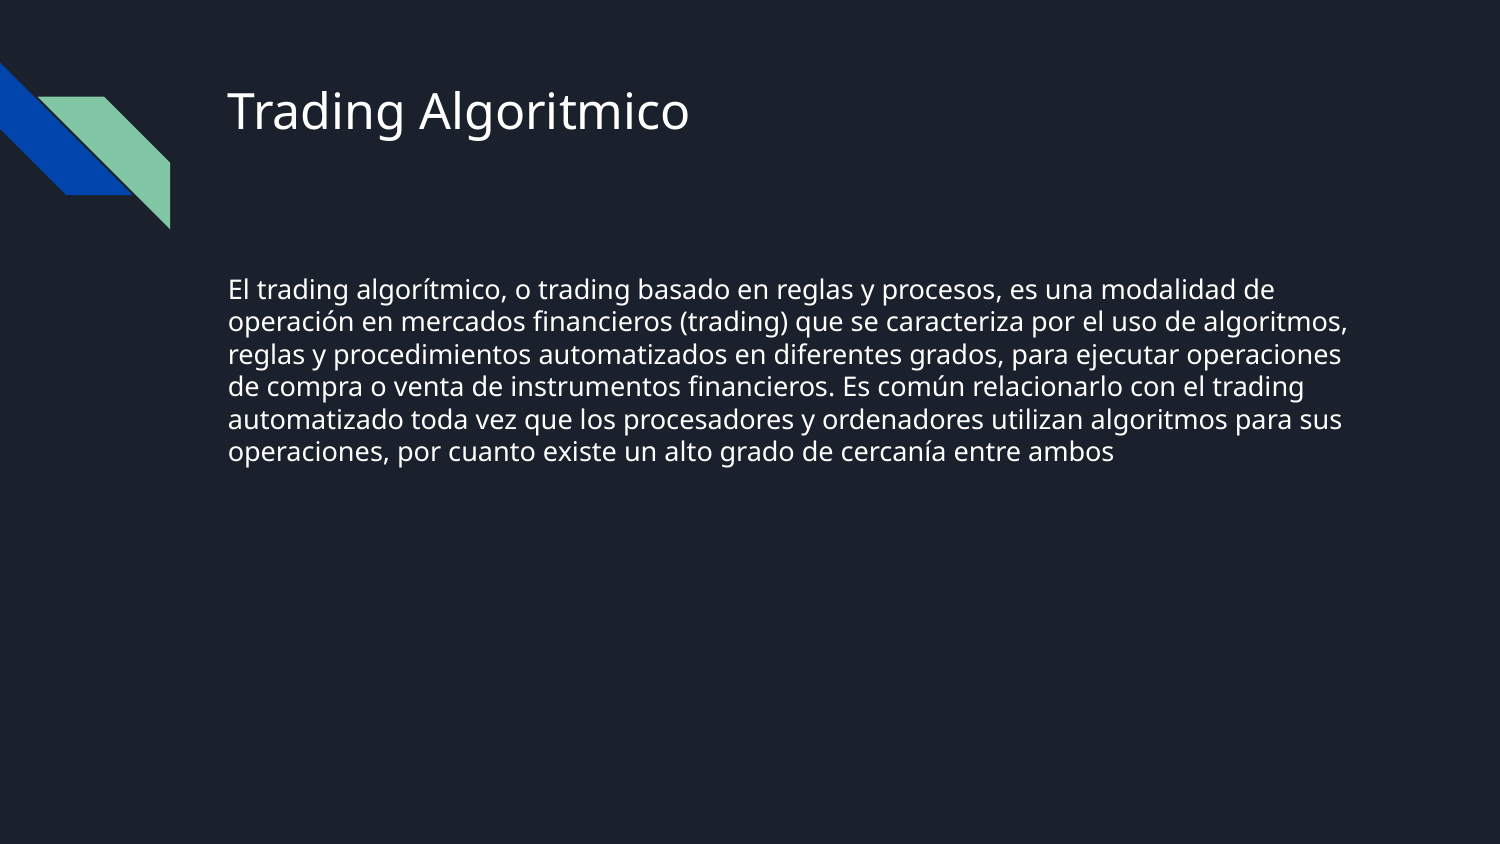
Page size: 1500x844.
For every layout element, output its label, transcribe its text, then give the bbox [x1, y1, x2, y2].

title Trading Algoritmico [212, 64, 1368, 215]
list El trading algorítmico, o trading basado en reglas y procesos, es una modalidad de operación en mercados financieros (trading) que se caracteriza por el uso de algoritmos, reglas y procedimientos automatizados en diferentes grados, para ejecutar operaciones de compra o venta de instrumentos financieros. Es común relacionarlo con el trading automatizado toda vez que los procesadores y ordenadores utilizan algoritmos para sus operaciones, por cuanto existe un alto grado de cercanía entre ambos [212, 257, 1368, 524]
